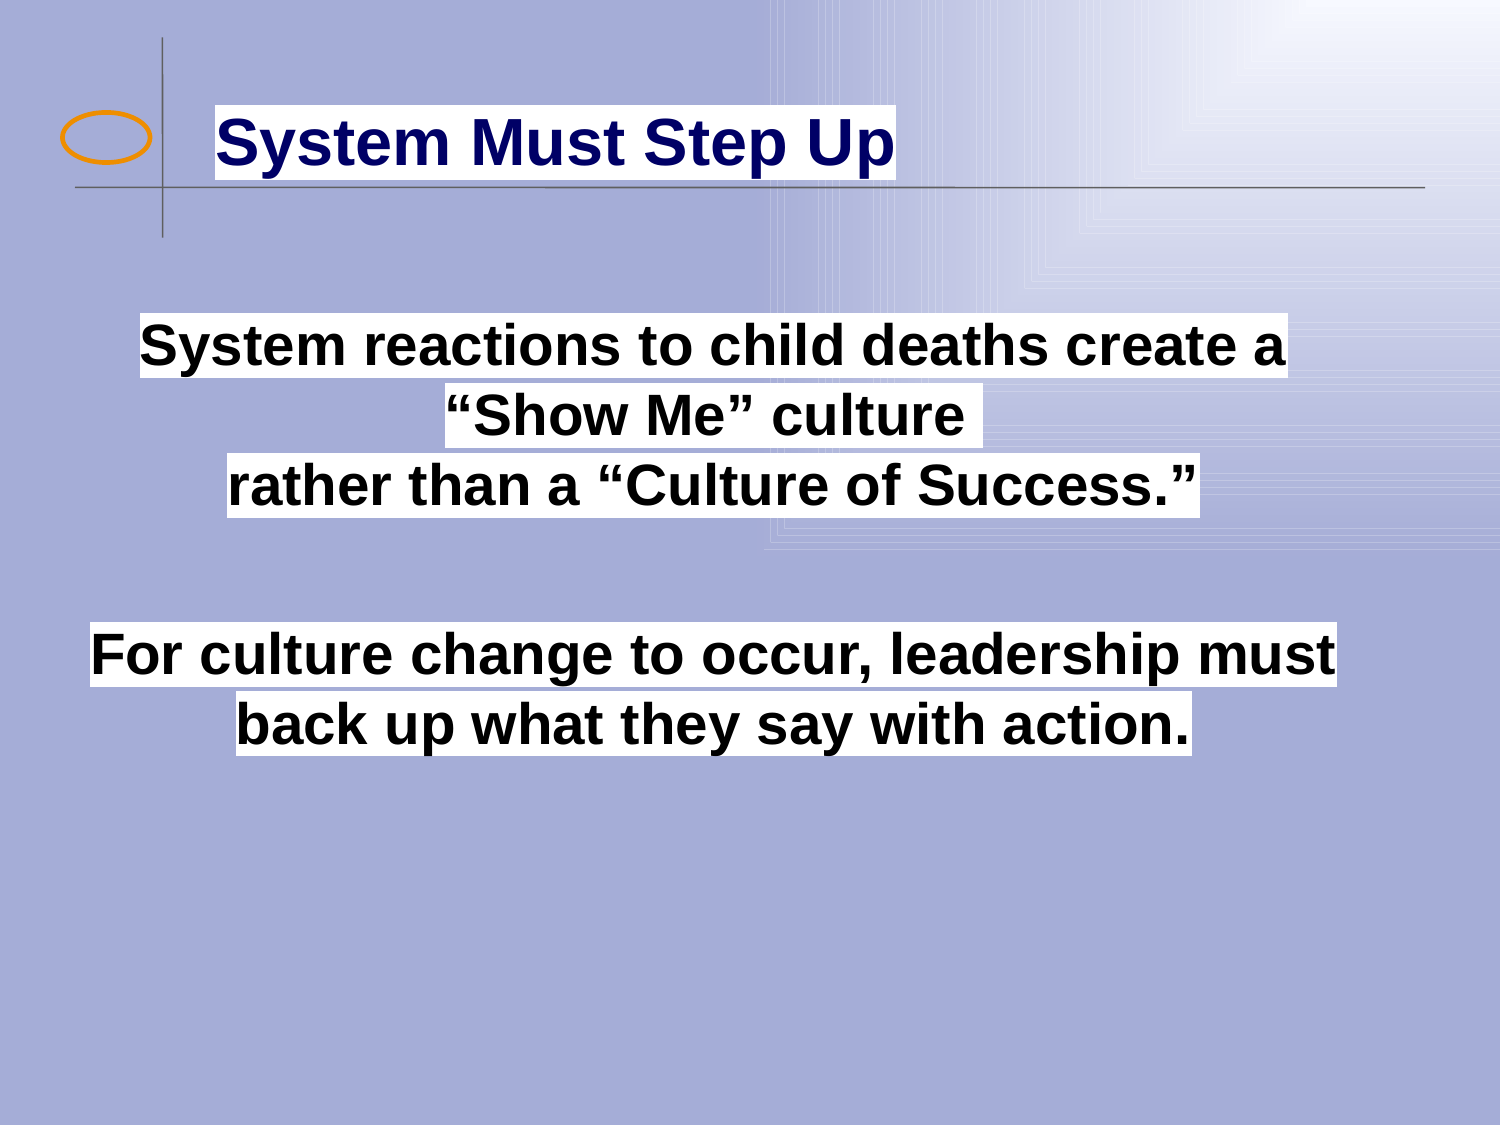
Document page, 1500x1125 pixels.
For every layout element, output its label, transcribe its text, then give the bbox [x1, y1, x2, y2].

list System reactions to child deaths create a “Show Me” culture rather than a “Culture of Success.” For culture change to occur, leadership must back up what they say with action. [75, 299, 1426, 1005]
title System Must Step Up [200, 45, 1426, 233]
